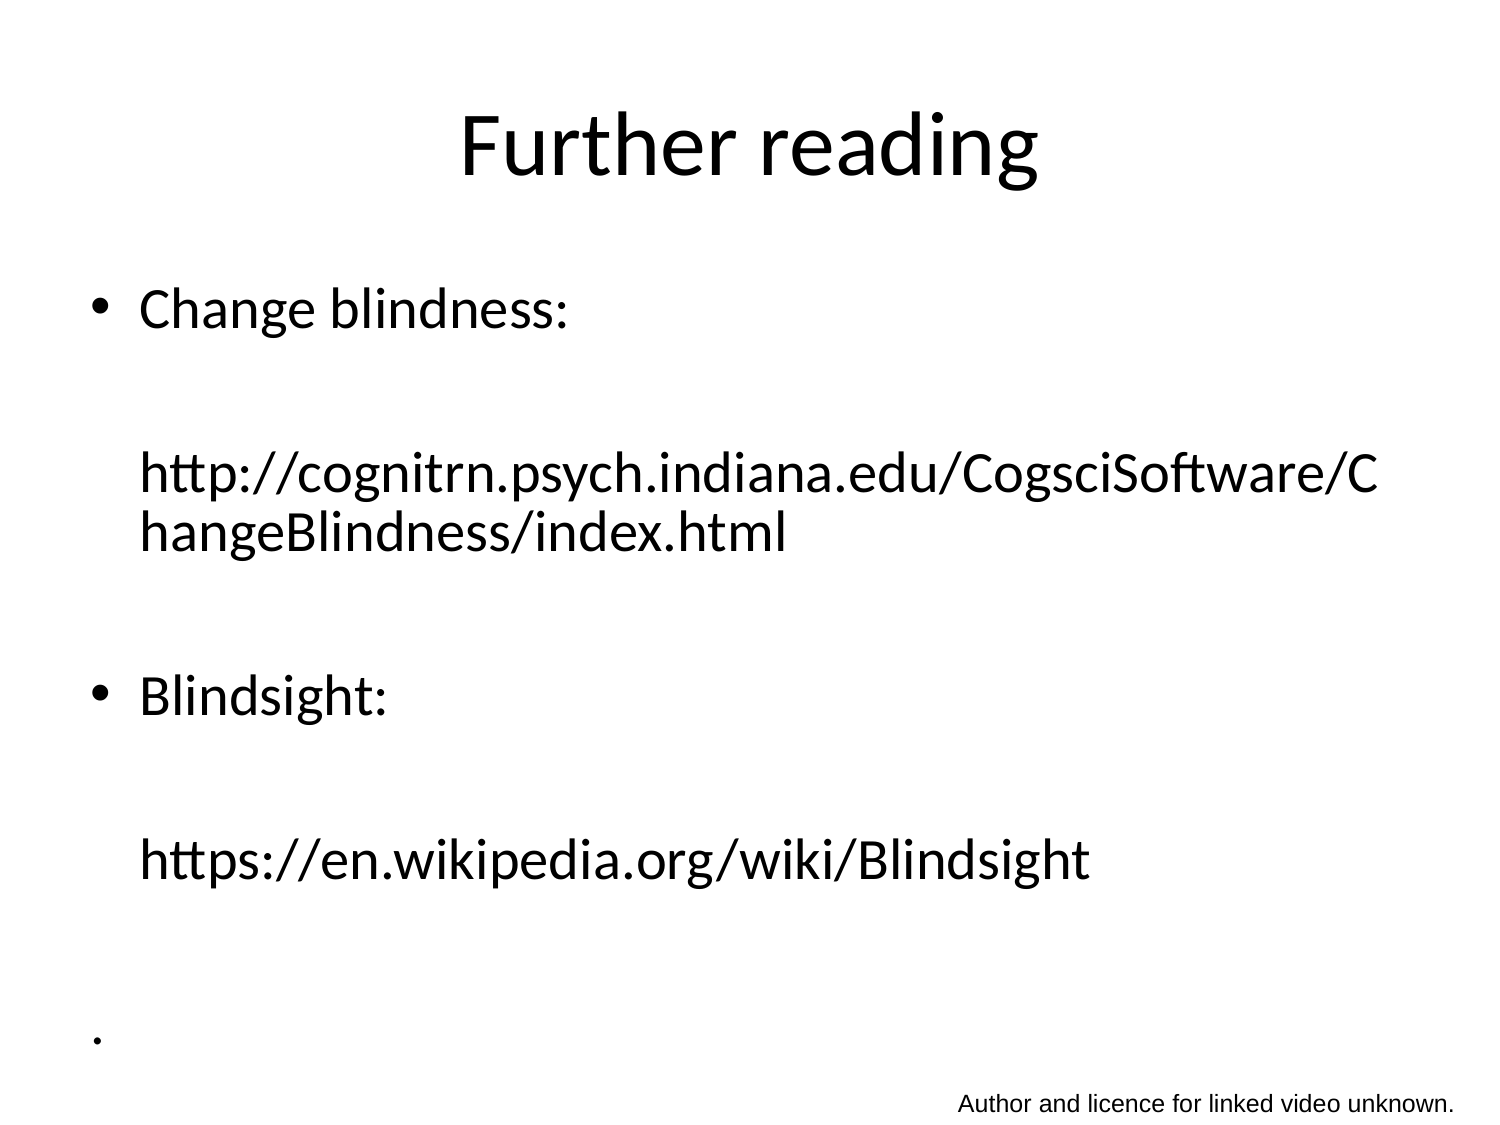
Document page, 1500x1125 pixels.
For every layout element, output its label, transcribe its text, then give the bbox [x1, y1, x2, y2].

title Further reading [75, 45, 1425, 233]
text_box Author and licence for linked video unknown. [943, 1082, 1500, 1125]
list Change blindness: http://cognitrn.psych.indiana.edu/CogsciSoftware/ChangeBlindness/index.html Blindsight: https://en.wikipedia.org/wiki/Blindsight . [75, 262, 1425, 1005]
